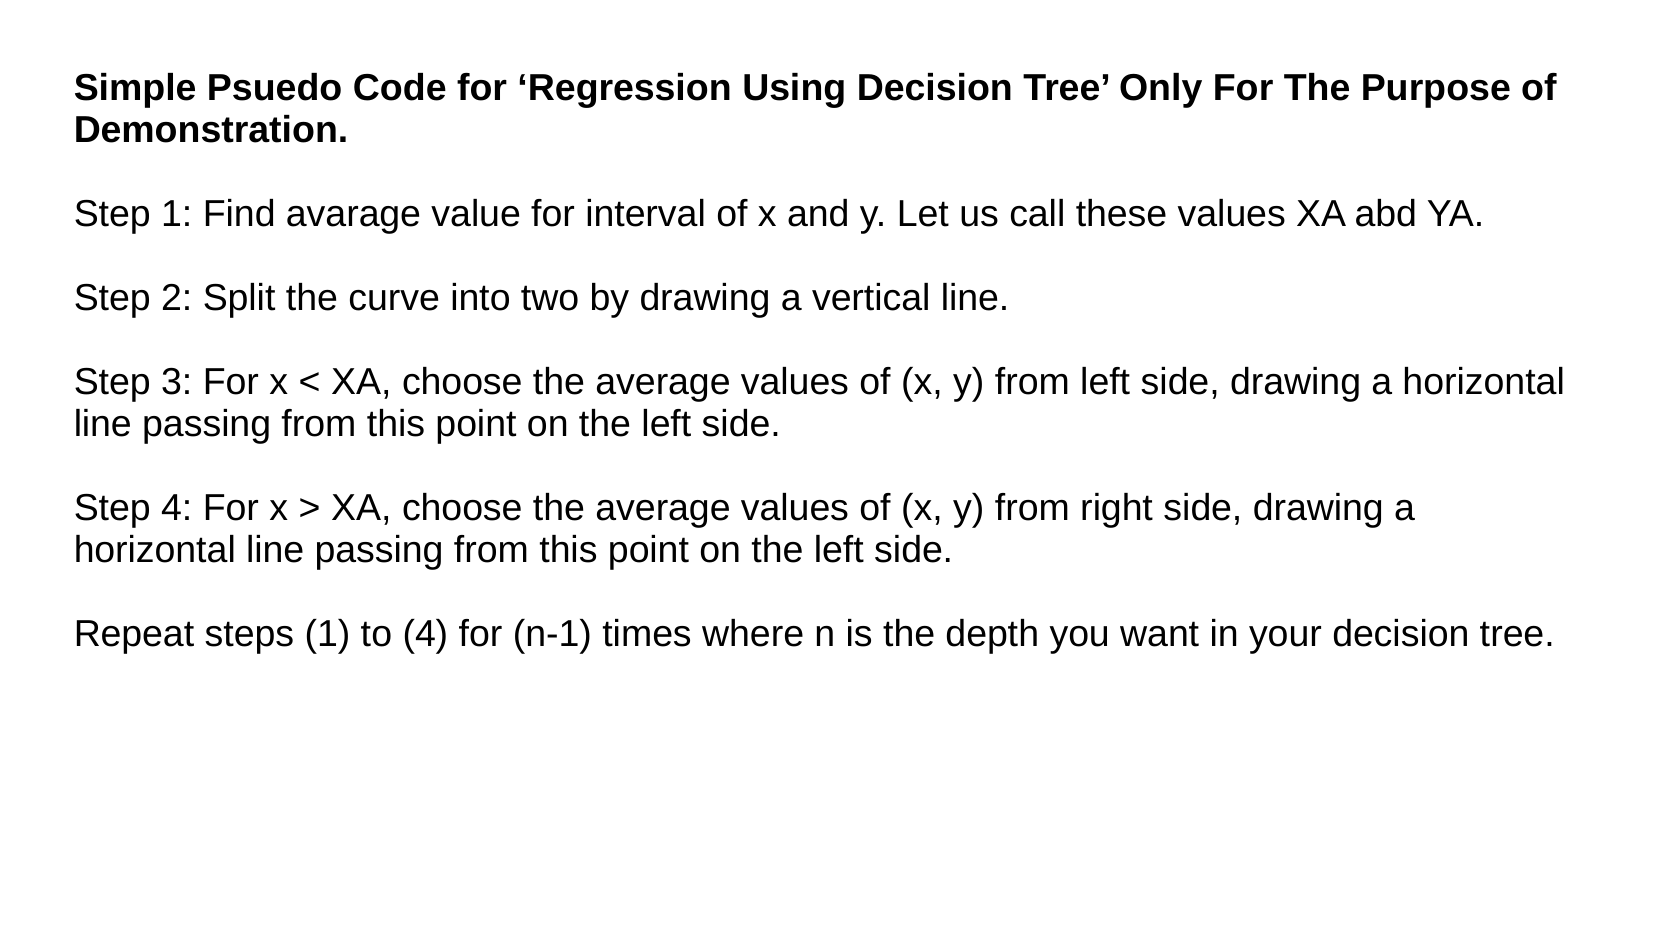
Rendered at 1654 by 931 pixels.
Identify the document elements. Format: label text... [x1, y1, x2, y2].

text_box Simple Psuedo Code for ‘Regression Using Decision Tree’ Only For The Purpose of Demonstration. Step 1: Find avarage value for interval of x and y. Let us call these values XA abd YA. Step 2: Split the curve into two by drawing a vertical line. Step 3: For x < XA, choose the average values of (x, y) from left side, drawing a horizontal line passing from this point on the left side. Step 4: For x > XA, choose the average values of (x, y) from right side, drawing a horizontal line passing from this point on the left side. Repeat steps (1) to (4) for (n-1) times where n is the depth you want in your decision tree. [59, 59, 1595, 662]
